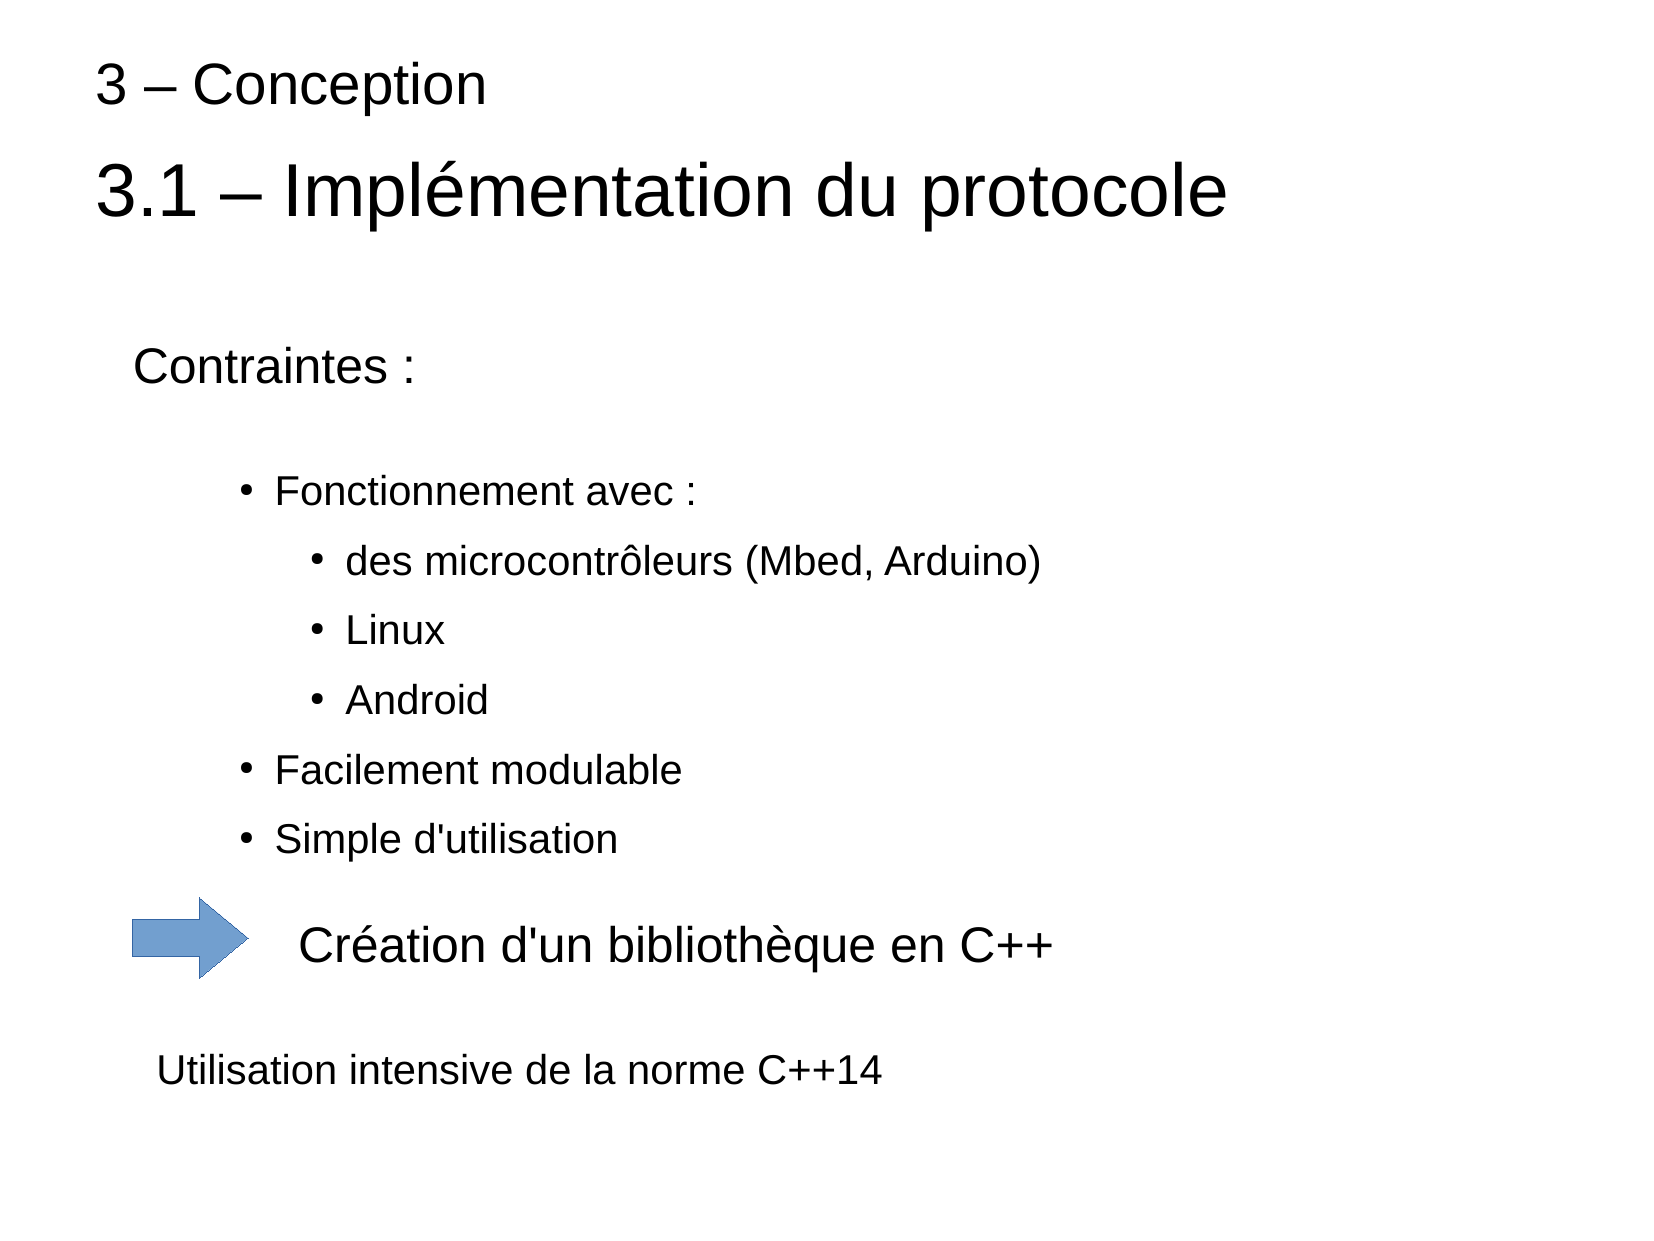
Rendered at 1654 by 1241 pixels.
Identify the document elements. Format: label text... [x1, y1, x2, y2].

text_box Contraintes : [118, 330, 432, 402]
text_box Fonctionnement avec : des microcontrôleurs (Mbed, Arduino) Linux Android Facilement modulable Simple d'utilisation [224, 437, 1058, 847]
title 3.1 – Implémentation du protocole [95, 145, 1584, 237]
title 3 – Conception [95, 38, 1584, 131]
text_box [132, 897, 249, 979]
text_box Utilisation intensive de la norme C++14 [141, 1039, 899, 1101]
text_box Création d'un bibliothèque en C++ [283, 909, 1070, 981]
